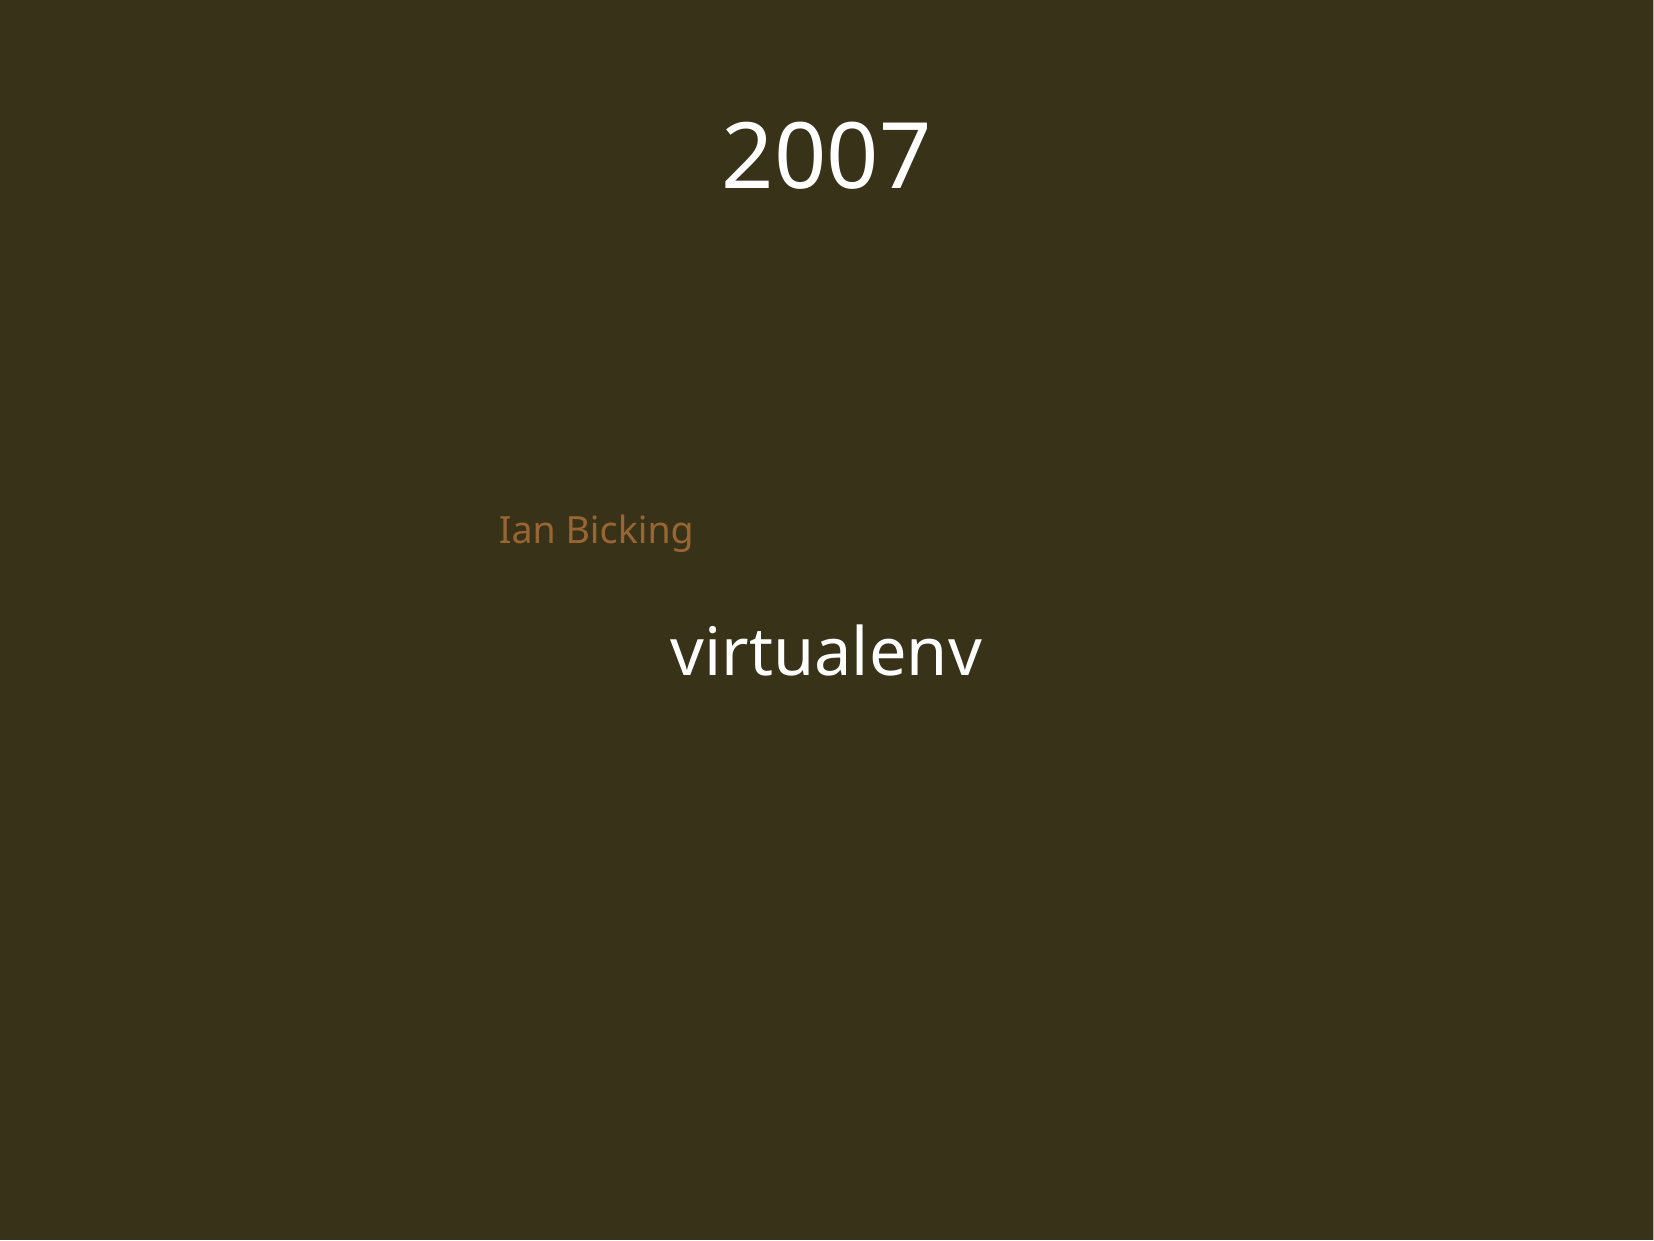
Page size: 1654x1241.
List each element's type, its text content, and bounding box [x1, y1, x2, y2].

text_box Ian Bicking [484, 496, 697, 554]
subtitle virtualenv [82, 290, 1571, 1010]
title 2007 [82, 49, 1571, 257]
